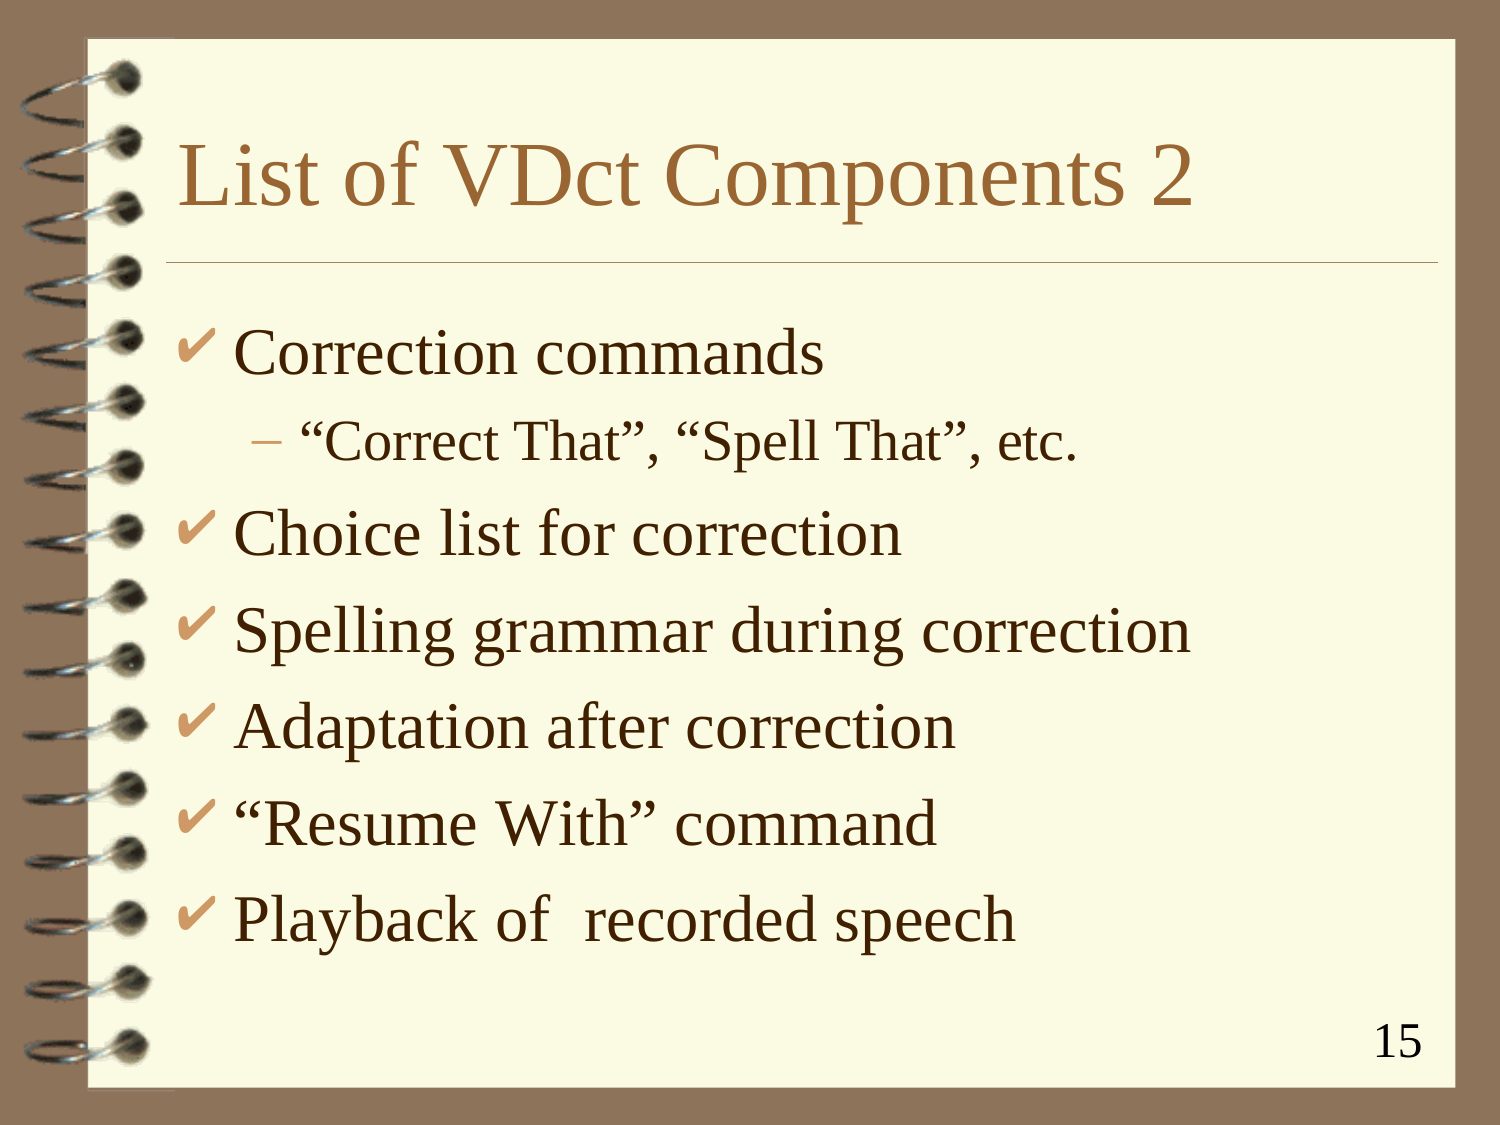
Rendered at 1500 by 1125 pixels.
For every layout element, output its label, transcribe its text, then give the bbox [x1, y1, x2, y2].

picture [0, 0, 175, 1125]
title List of VDct Components 2 [162, 74, 1438, 263]
list Correction commands “Correct That”, “Spell That”, etc. Choice list for correction Spelling grammar during correction Adaptation after correction “Resume With” command Playback of recorded speech [162, 299, 1438, 976]
